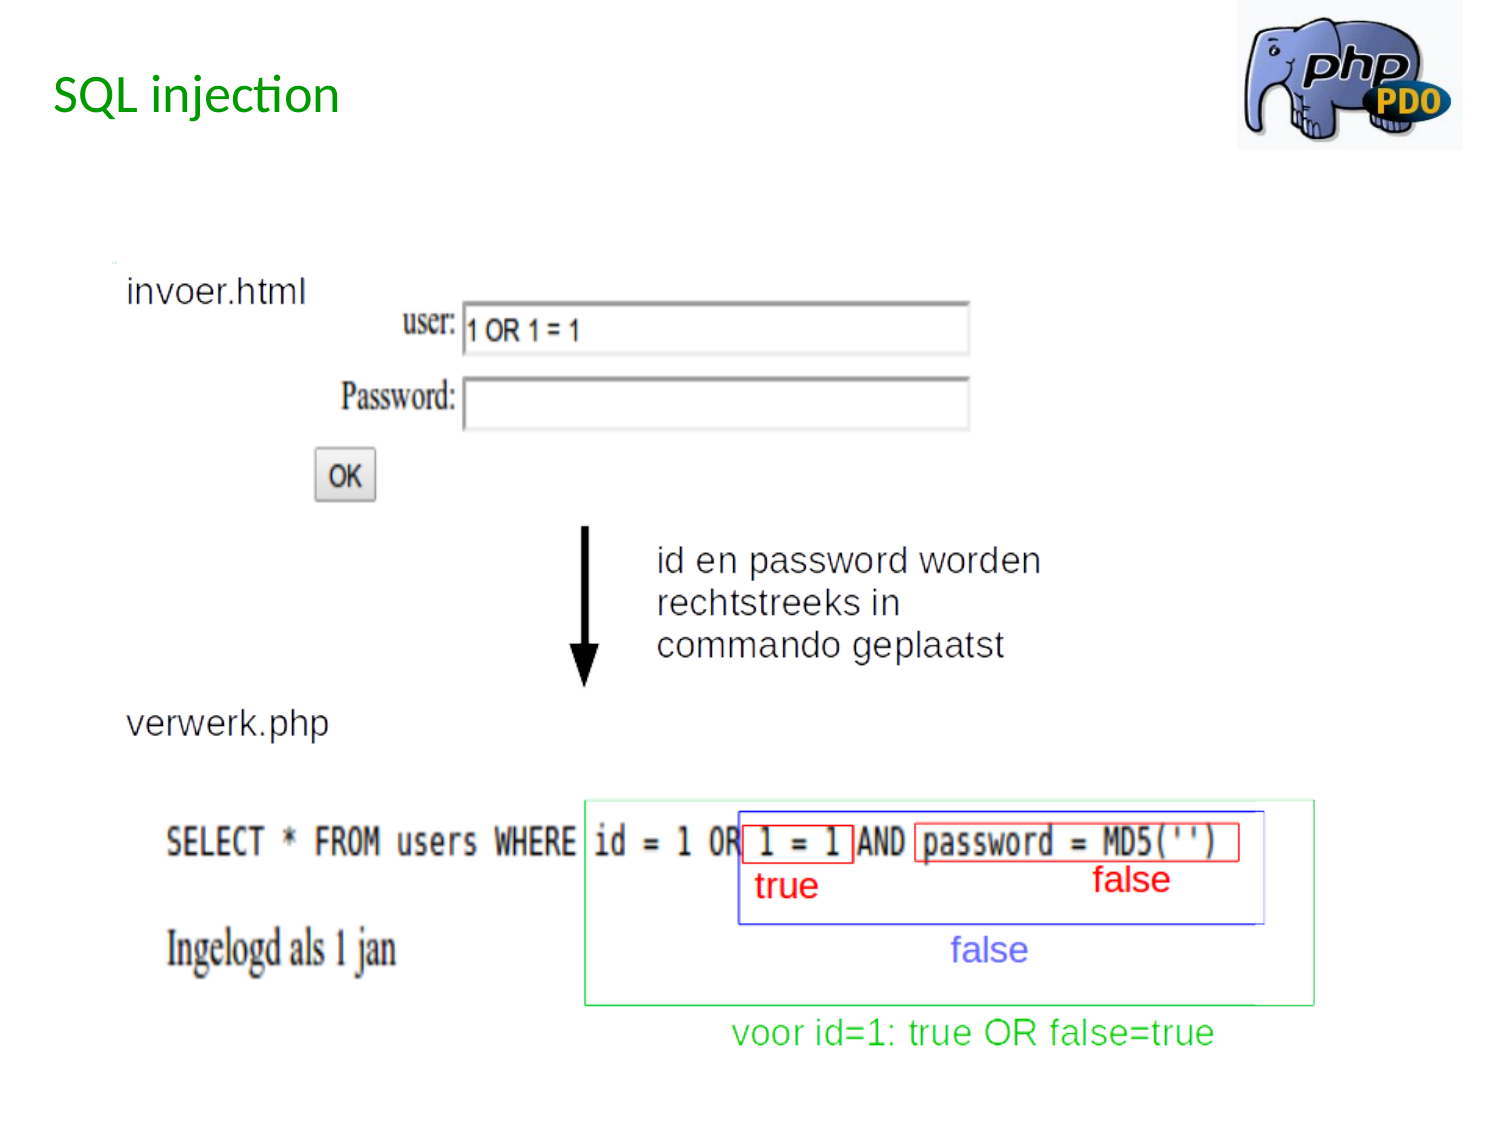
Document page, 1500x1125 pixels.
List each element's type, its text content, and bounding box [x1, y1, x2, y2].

picture [1237, 0, 1463, 150]
picture [112, 262, 1351, 1081]
text_box SQL injection [39, 51, 1237, 131]
